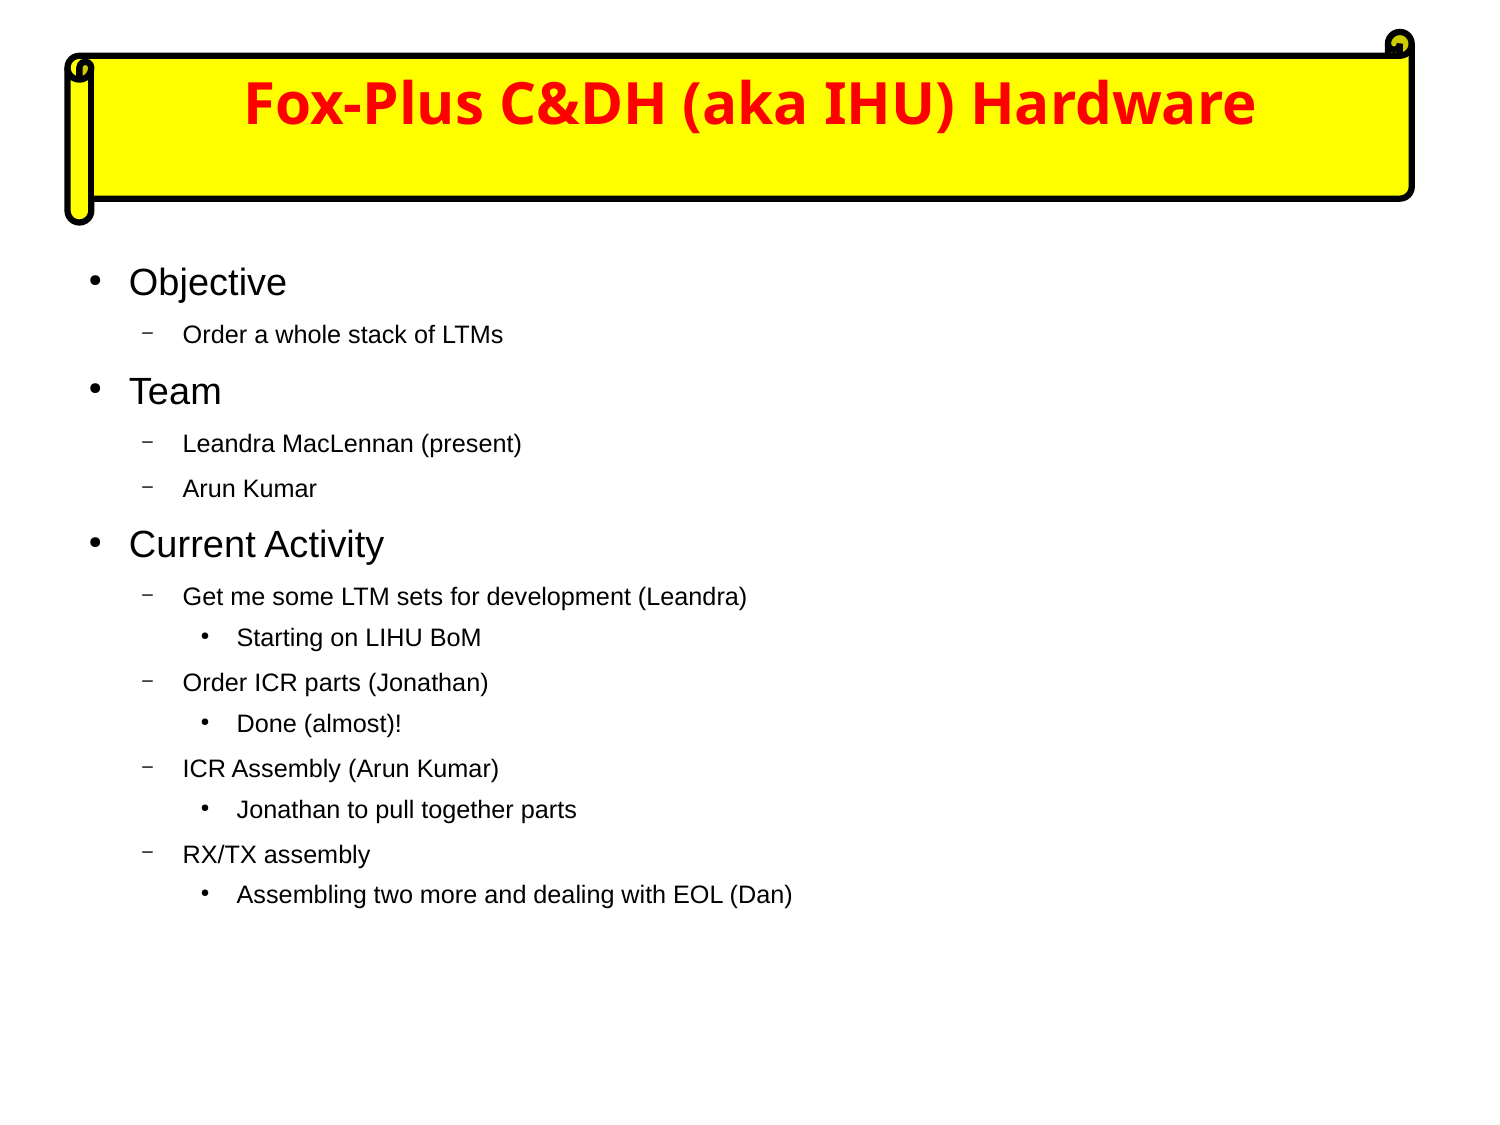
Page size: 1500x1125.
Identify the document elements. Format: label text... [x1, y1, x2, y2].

text_box Fox-Plus C&DH (aka IHU) Hardware [0, 58, 1500, 144]
text_box [67, 144, 1412, 223]
list Objective Order a whole stack of LTMs Team Leandra MacLennan (present) Arun Kumar Current Activity Get me some LTM sets for development (Leandra) Starting on LIHU BoM Order ICR parts (Jonathan) Done (almost)! ICR Assembly (Arun Kumar) Jonathan to pull together parts RX/TX assembly Assembling two more and dealing with EOL (Dan) [75, 263, 1426, 916]
text_box [72, 31, 1412, 58]
